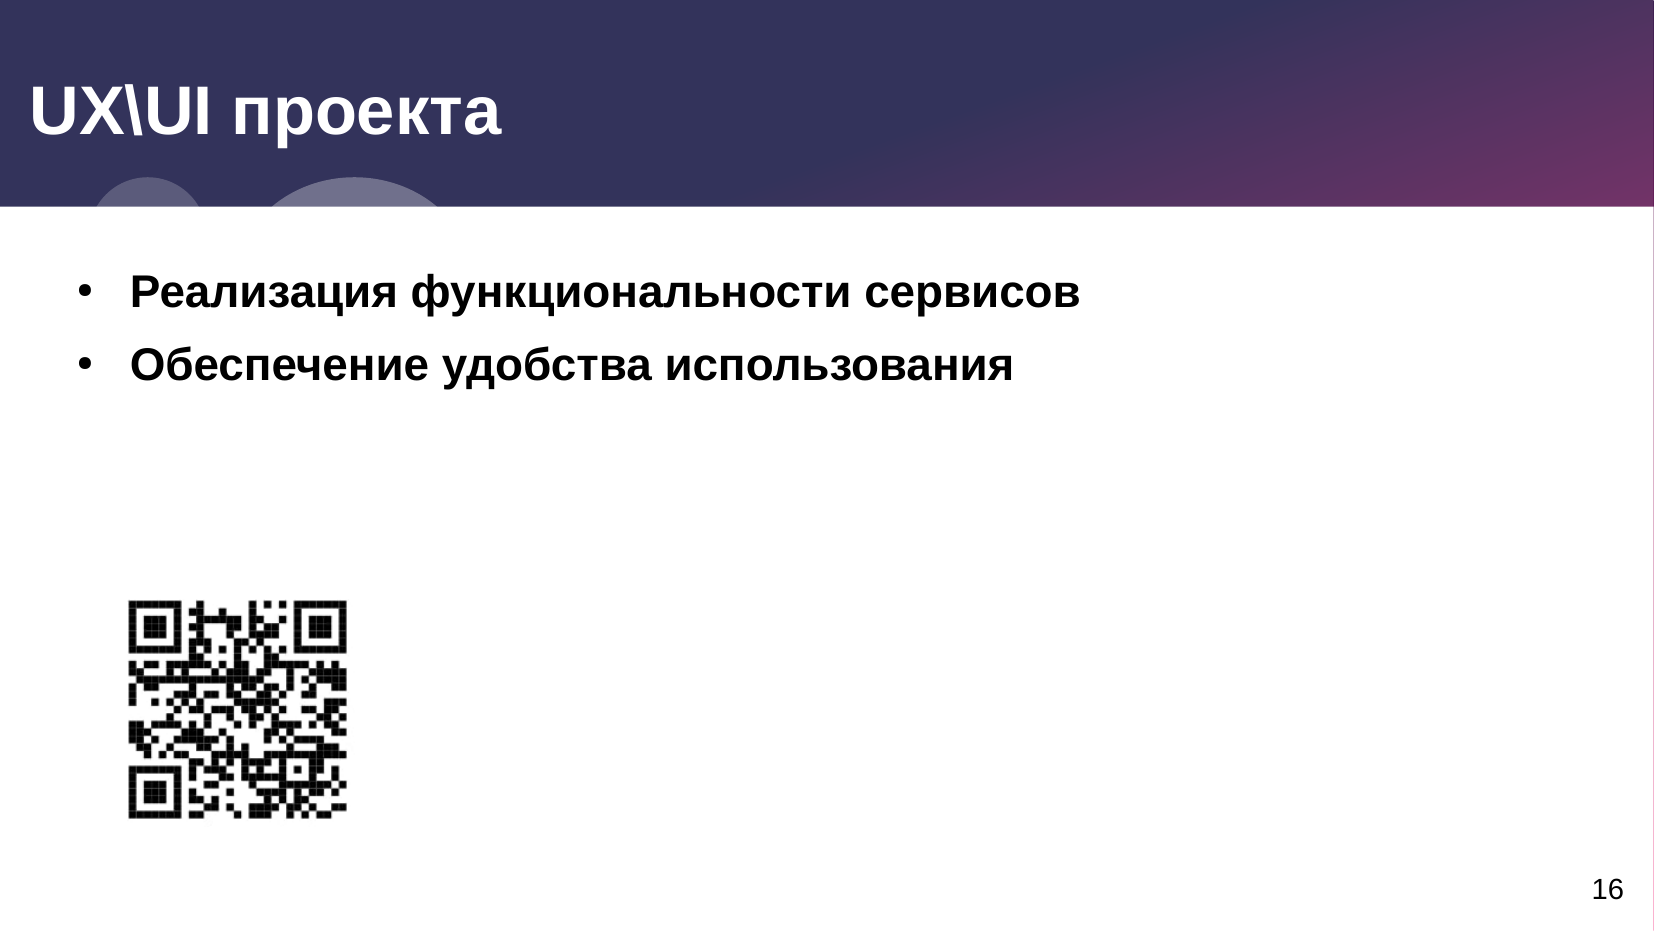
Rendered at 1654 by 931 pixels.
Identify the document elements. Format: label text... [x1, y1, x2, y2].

list Реализация функциональности сервисов Обеспечение удобства использования [59, 265, 1211, 502]
title UX\UI проекта [29, 29, 1359, 192]
picture [118, 590, 355, 827]
